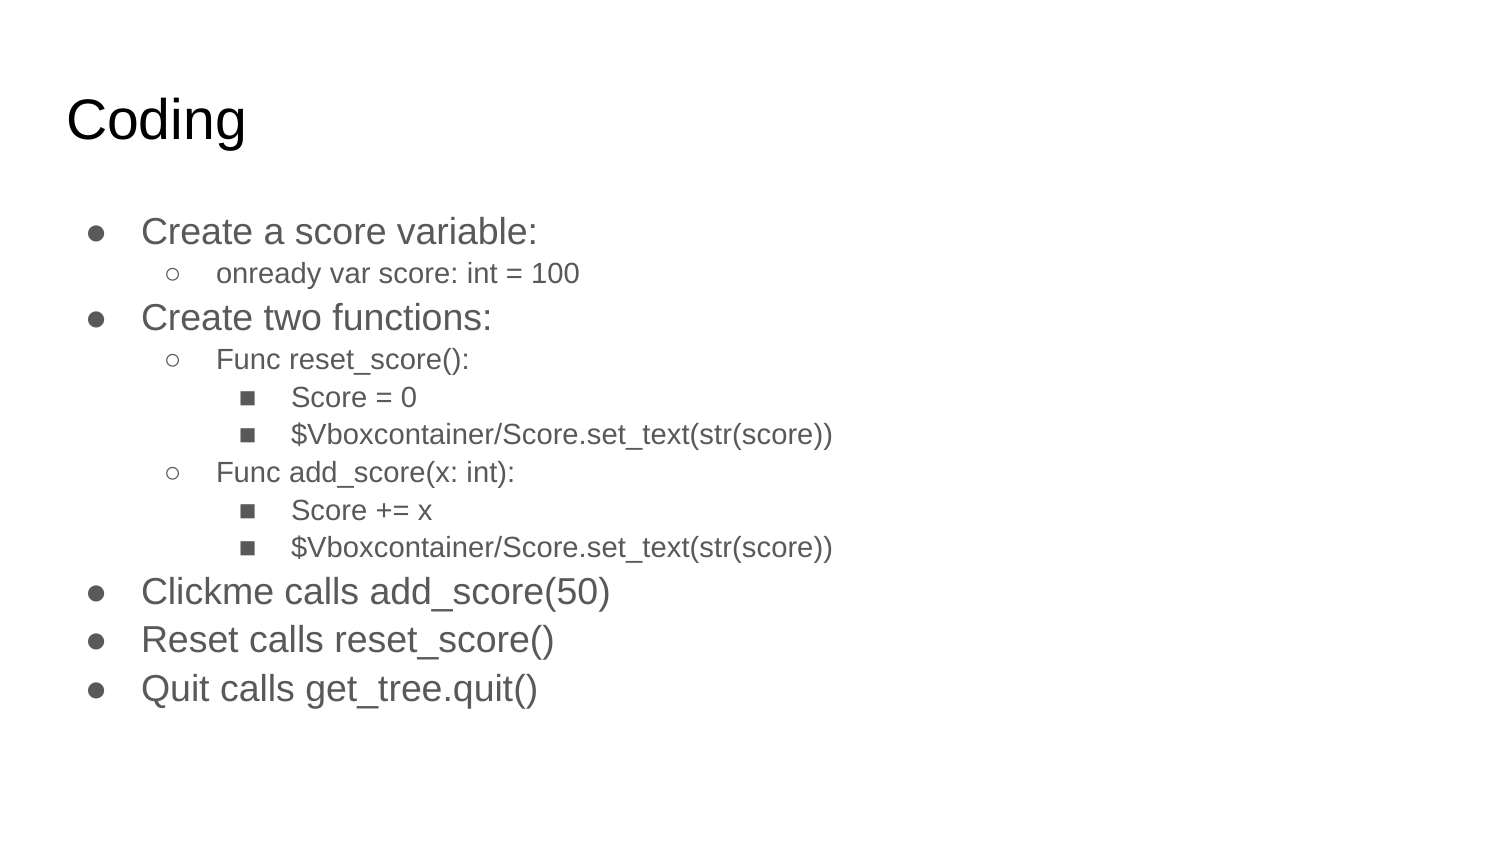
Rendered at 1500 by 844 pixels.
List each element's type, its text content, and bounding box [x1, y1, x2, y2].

title Coding [51, 72, 1449, 167]
list Create a score variable: onready var score: int = 100 Create two functions: Func reset_score(): Score = 0 $Vboxcontainer/Score.set_text(str(score)) Func add_score(x: int): Score += x $Vboxcontainer/Score.set_text(str(score)) Clickme calls add_score(50) Reset calls reset_score() Quit calls get_tree.quit() [51, 189, 1449, 750]
